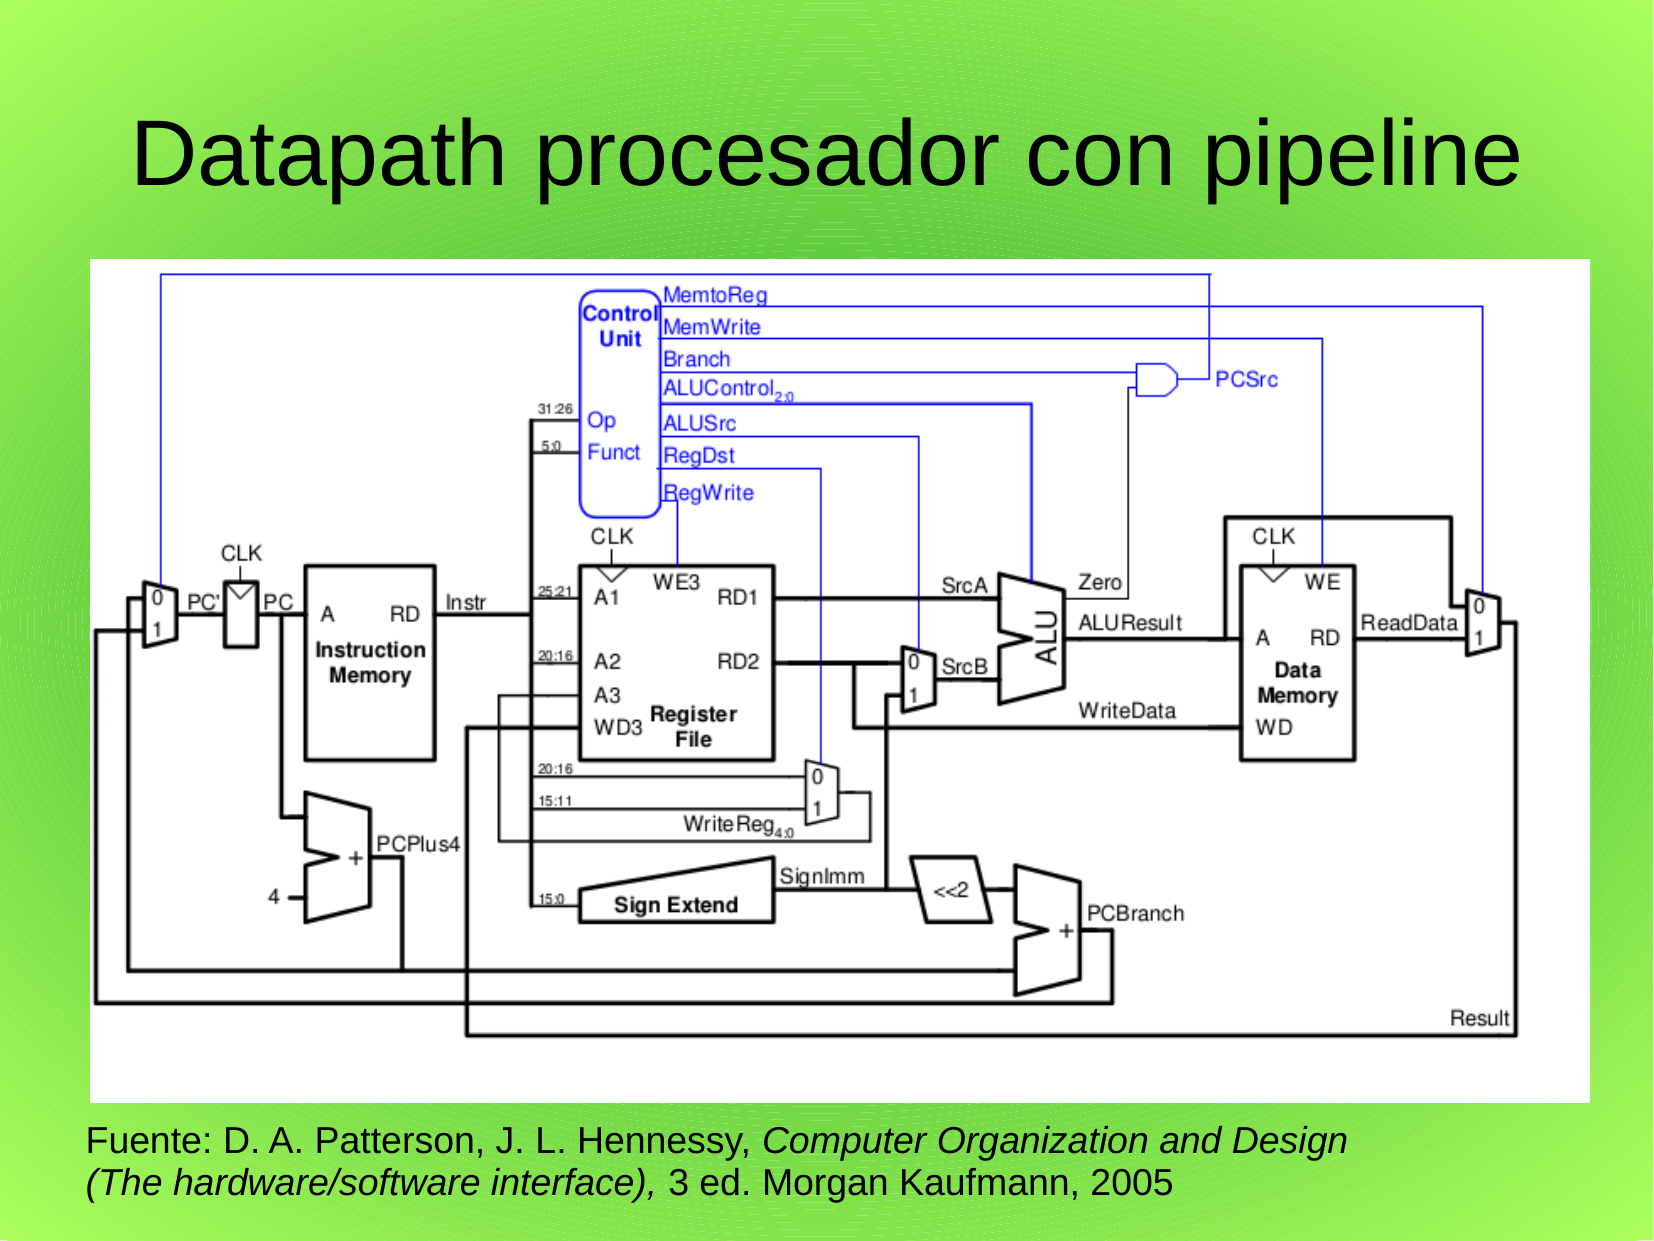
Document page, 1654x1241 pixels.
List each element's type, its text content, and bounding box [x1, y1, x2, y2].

picture [90, 259, 1591, 1103]
text_box Fuente: D. A. Patterson, J. L. Hennessy, Computer Organization and Design (The hardware/software interface), 3 ed. Morgan Kaufmann, 2005 [70, 1112, 1446, 1212]
title Datapath procesador con pipeline [82, 49, 1571, 257]
